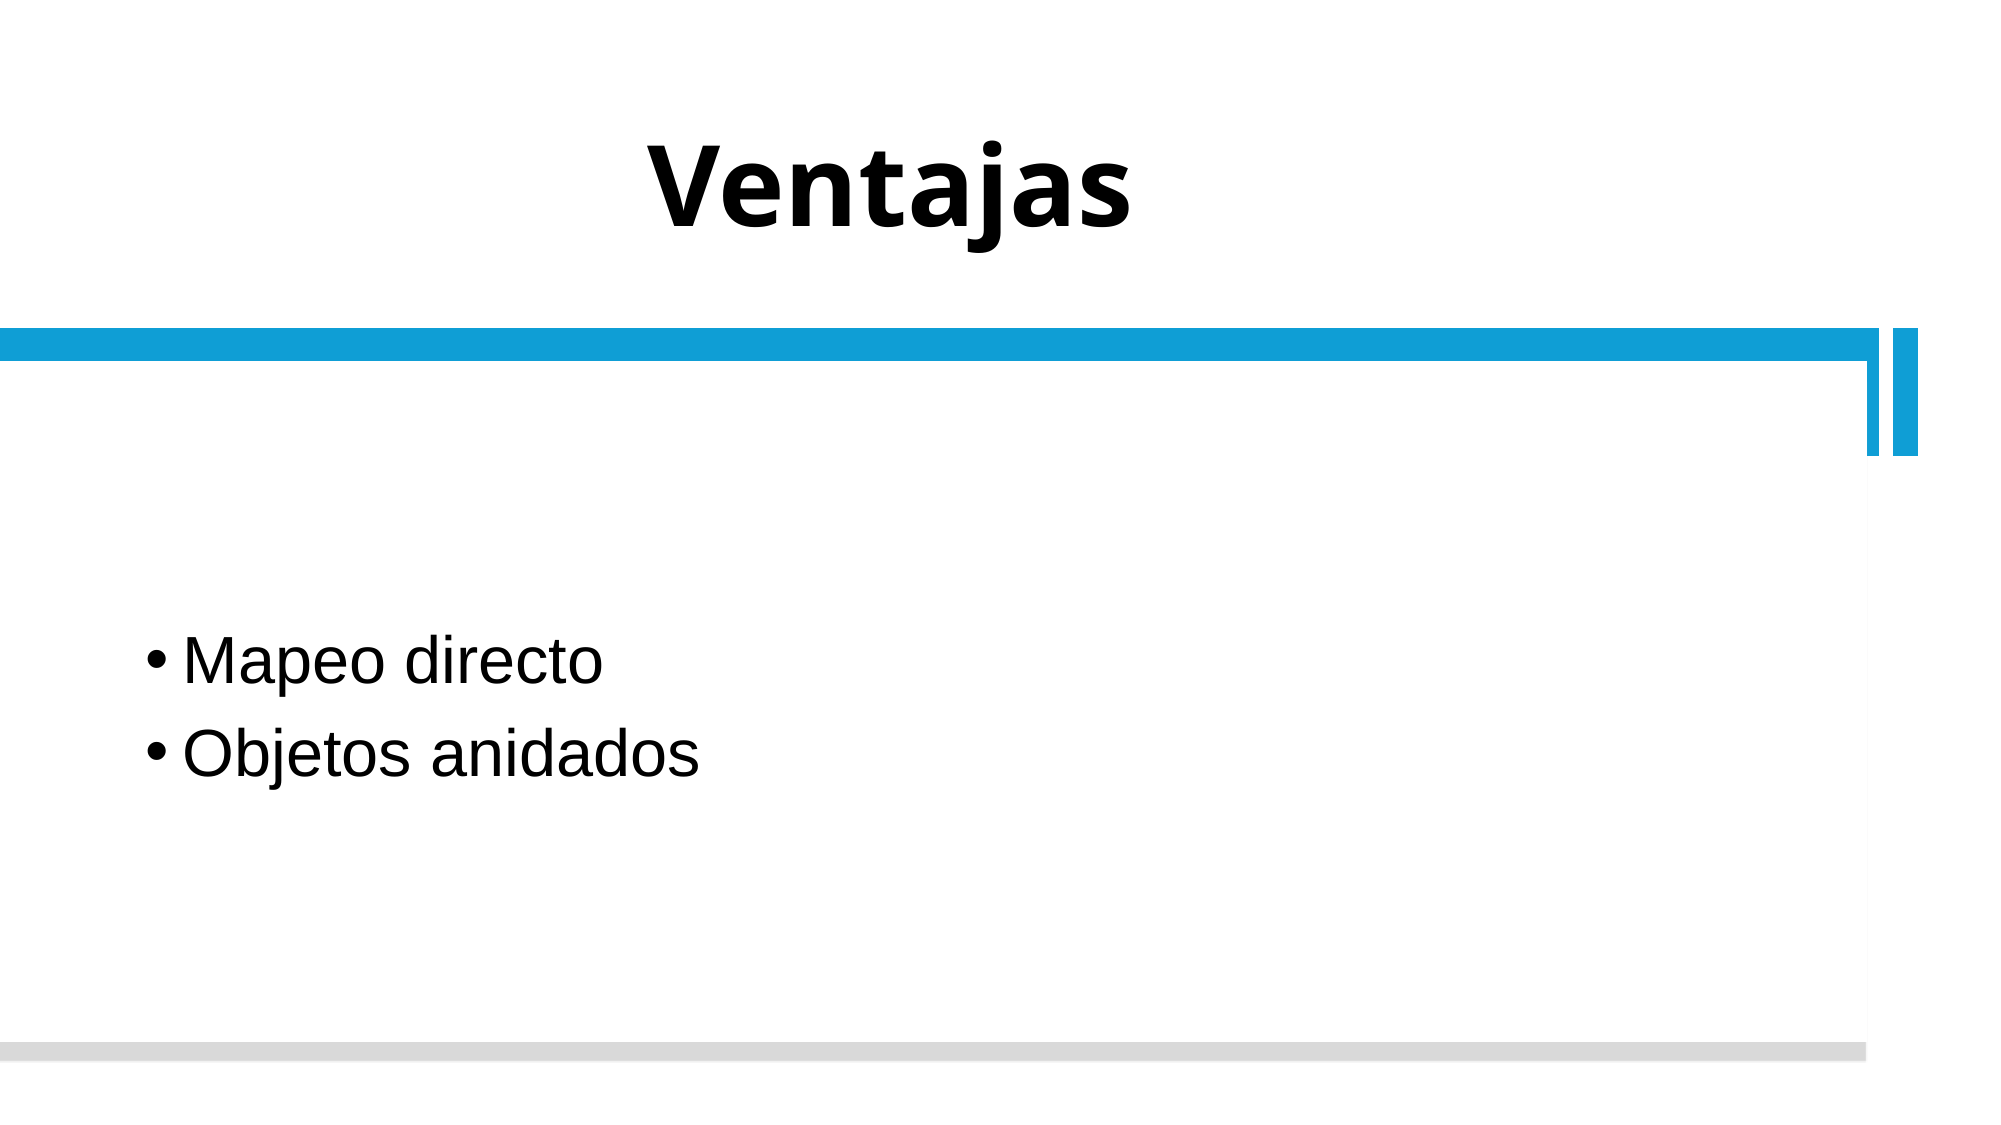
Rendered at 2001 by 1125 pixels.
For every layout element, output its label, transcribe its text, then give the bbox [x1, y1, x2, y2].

title Ventajas [132, 63, 1648, 259]
text_box [0, 0, 2000, 1125]
list Mapeo directo Objetos anidados [130, 426, 1795, 991]
